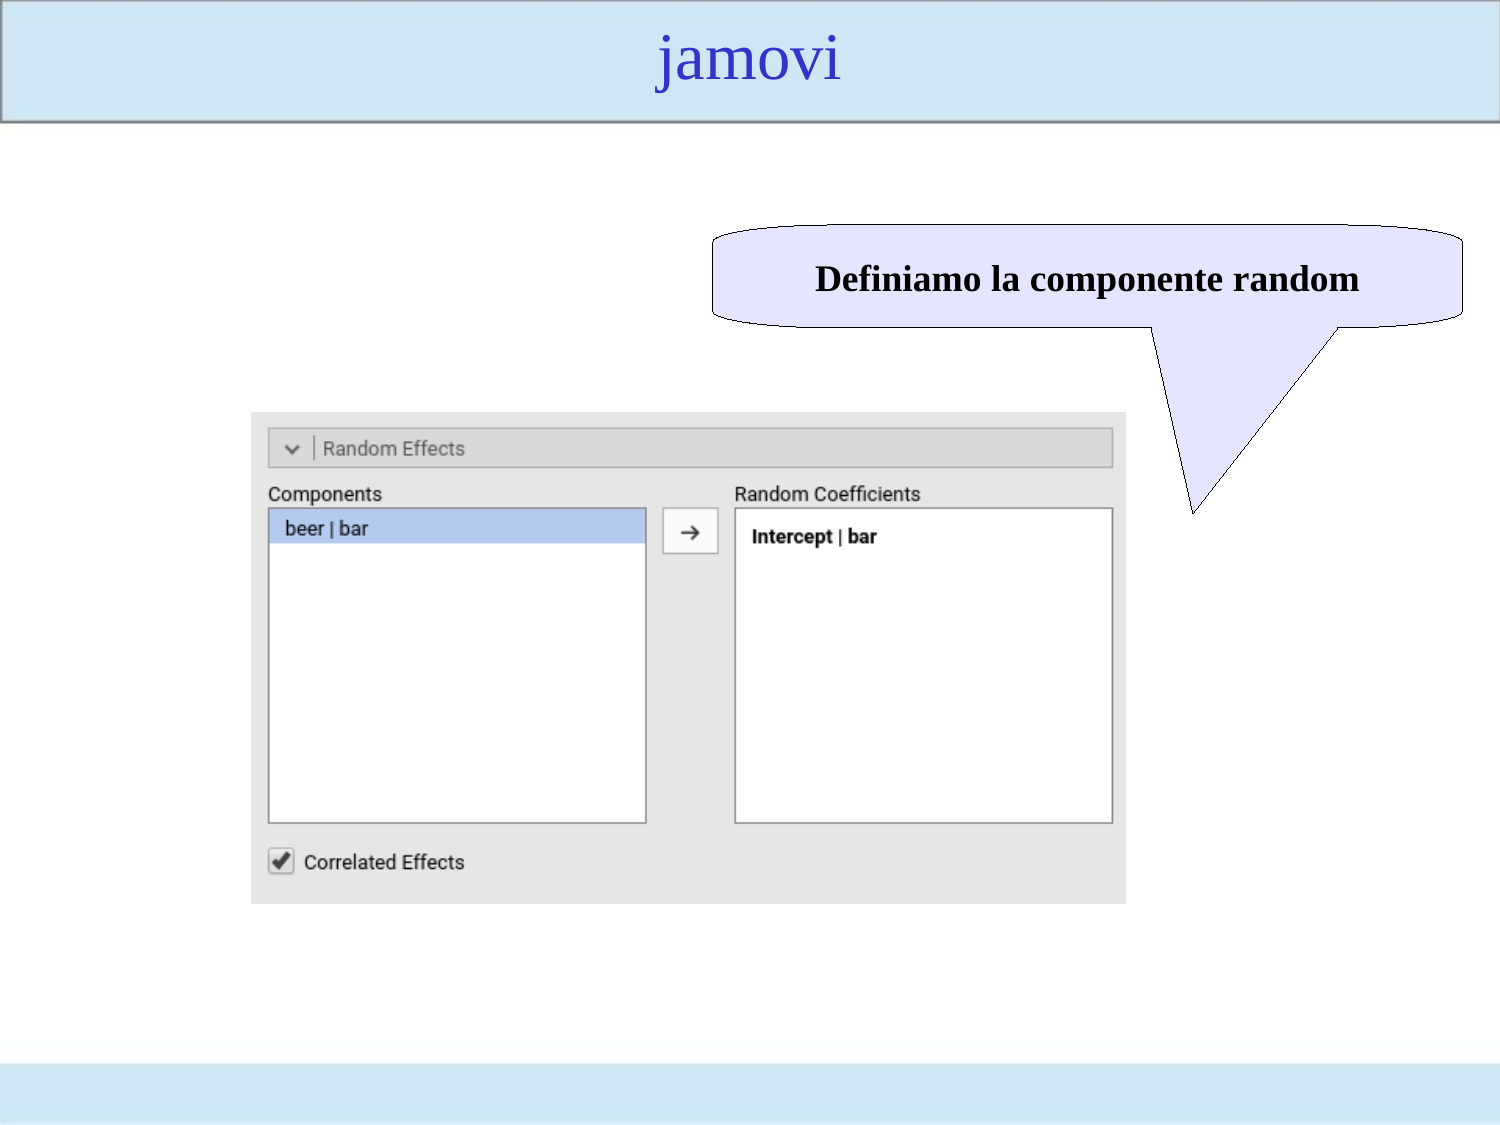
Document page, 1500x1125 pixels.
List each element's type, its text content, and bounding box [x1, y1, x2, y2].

title jamovi [112, 0, 1388, 147]
picture [0, 0, 1500, 1125]
text_box Definiamo la componente random [712, 224, 1463, 514]
